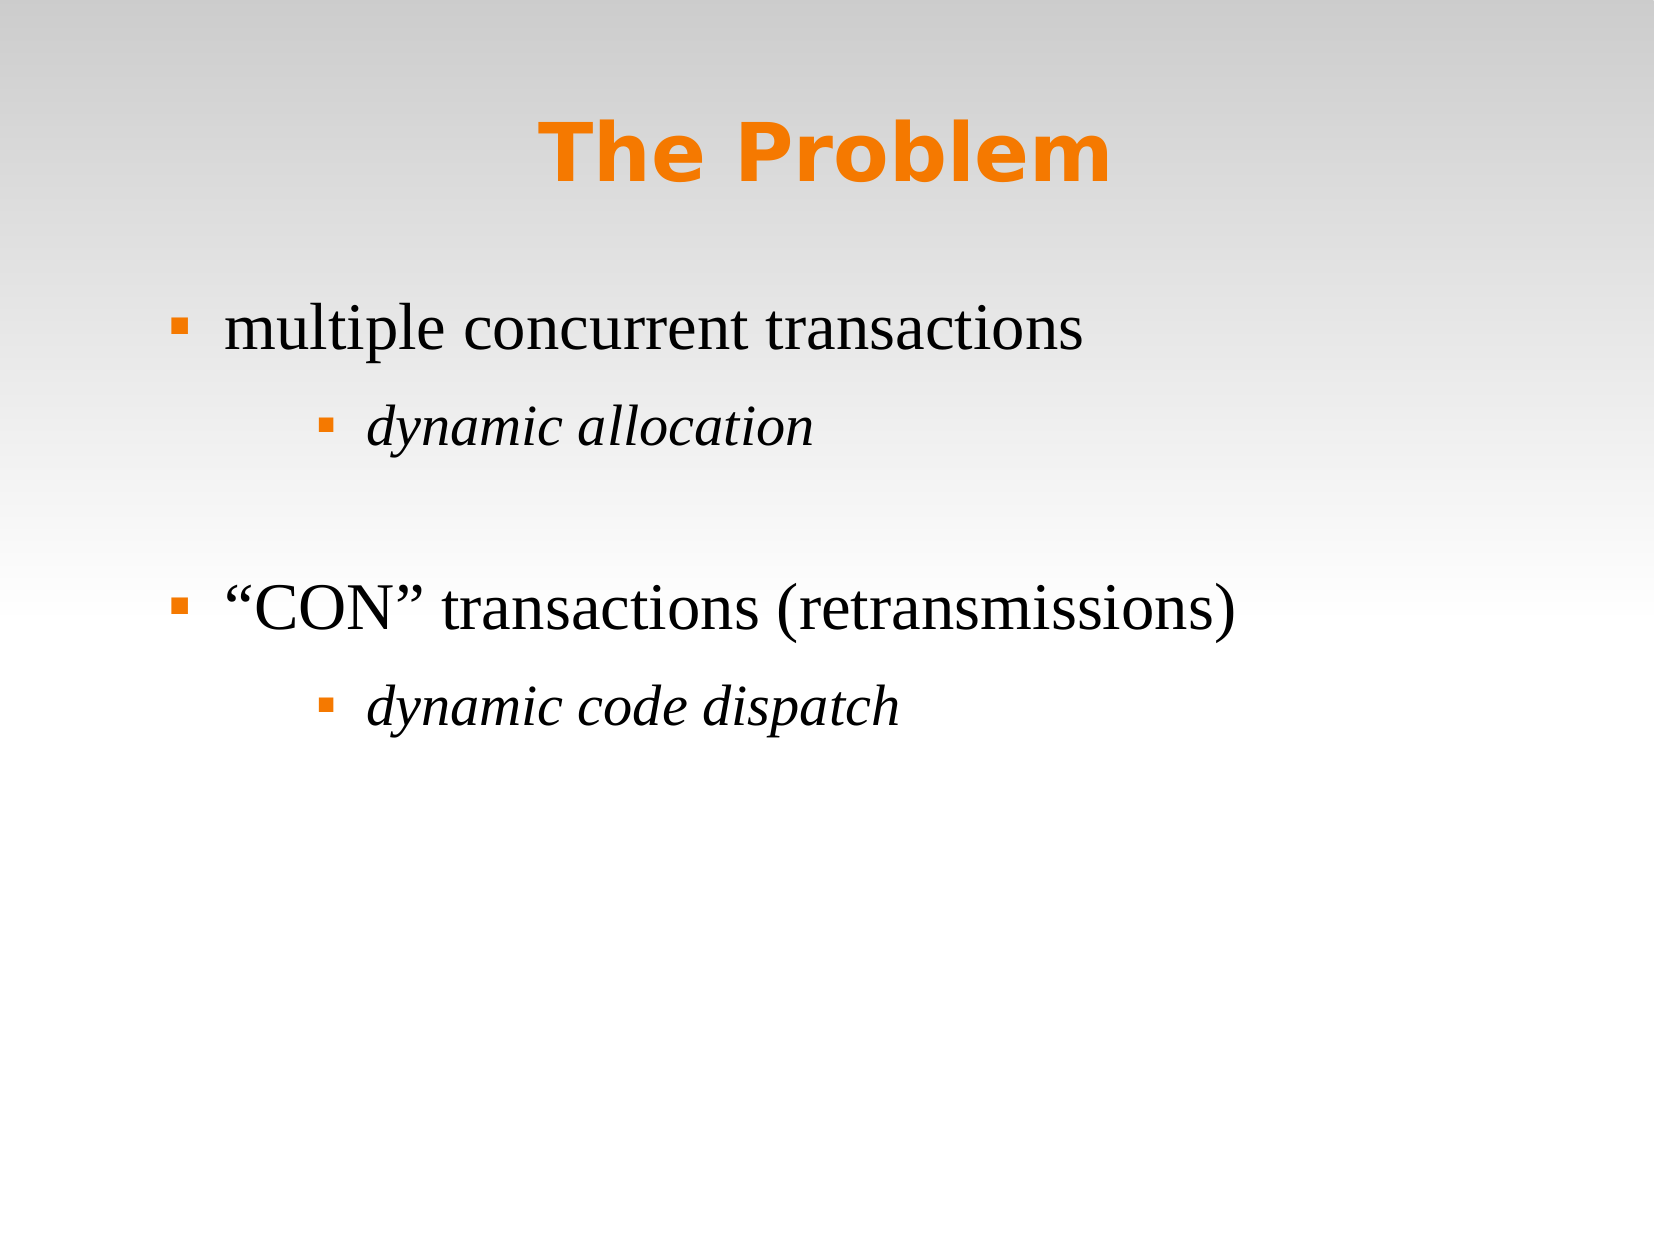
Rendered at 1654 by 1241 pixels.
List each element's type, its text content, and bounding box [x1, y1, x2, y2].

list multiple concurrent transactions dynamic allocation “CON” transactions (retransmissions) dynamic code dispatch [82, 290, 1571, 1109]
title The Problem [82, 49, 1571, 257]
